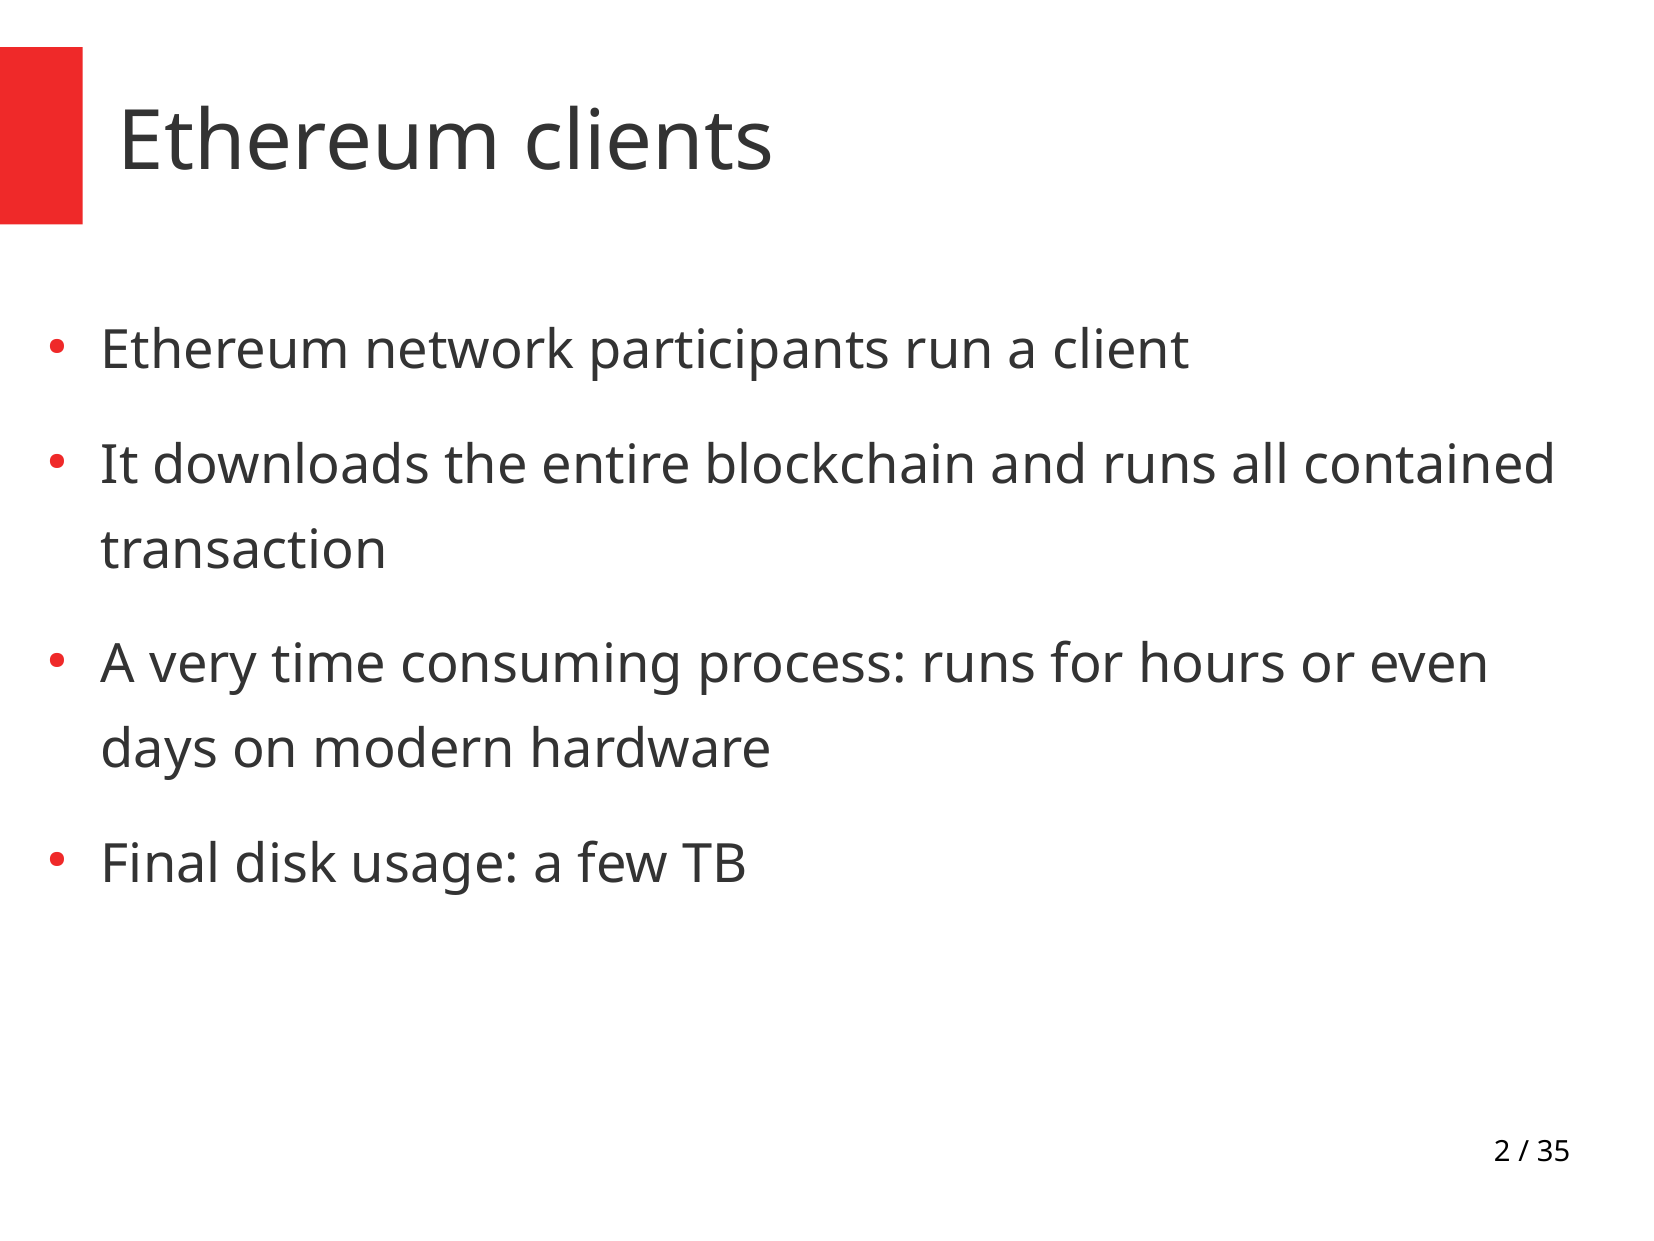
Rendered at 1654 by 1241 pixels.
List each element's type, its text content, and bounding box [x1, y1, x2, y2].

title Ethereum clients [117, 29, 1571, 245]
list Ethereum network participants run a client It downloads the entire blockchain and runs all contained transaction A very time consuming process: runs for hours or even days on modern hardware Final disk usage: a few TB [29, 300, 1620, 1111]
